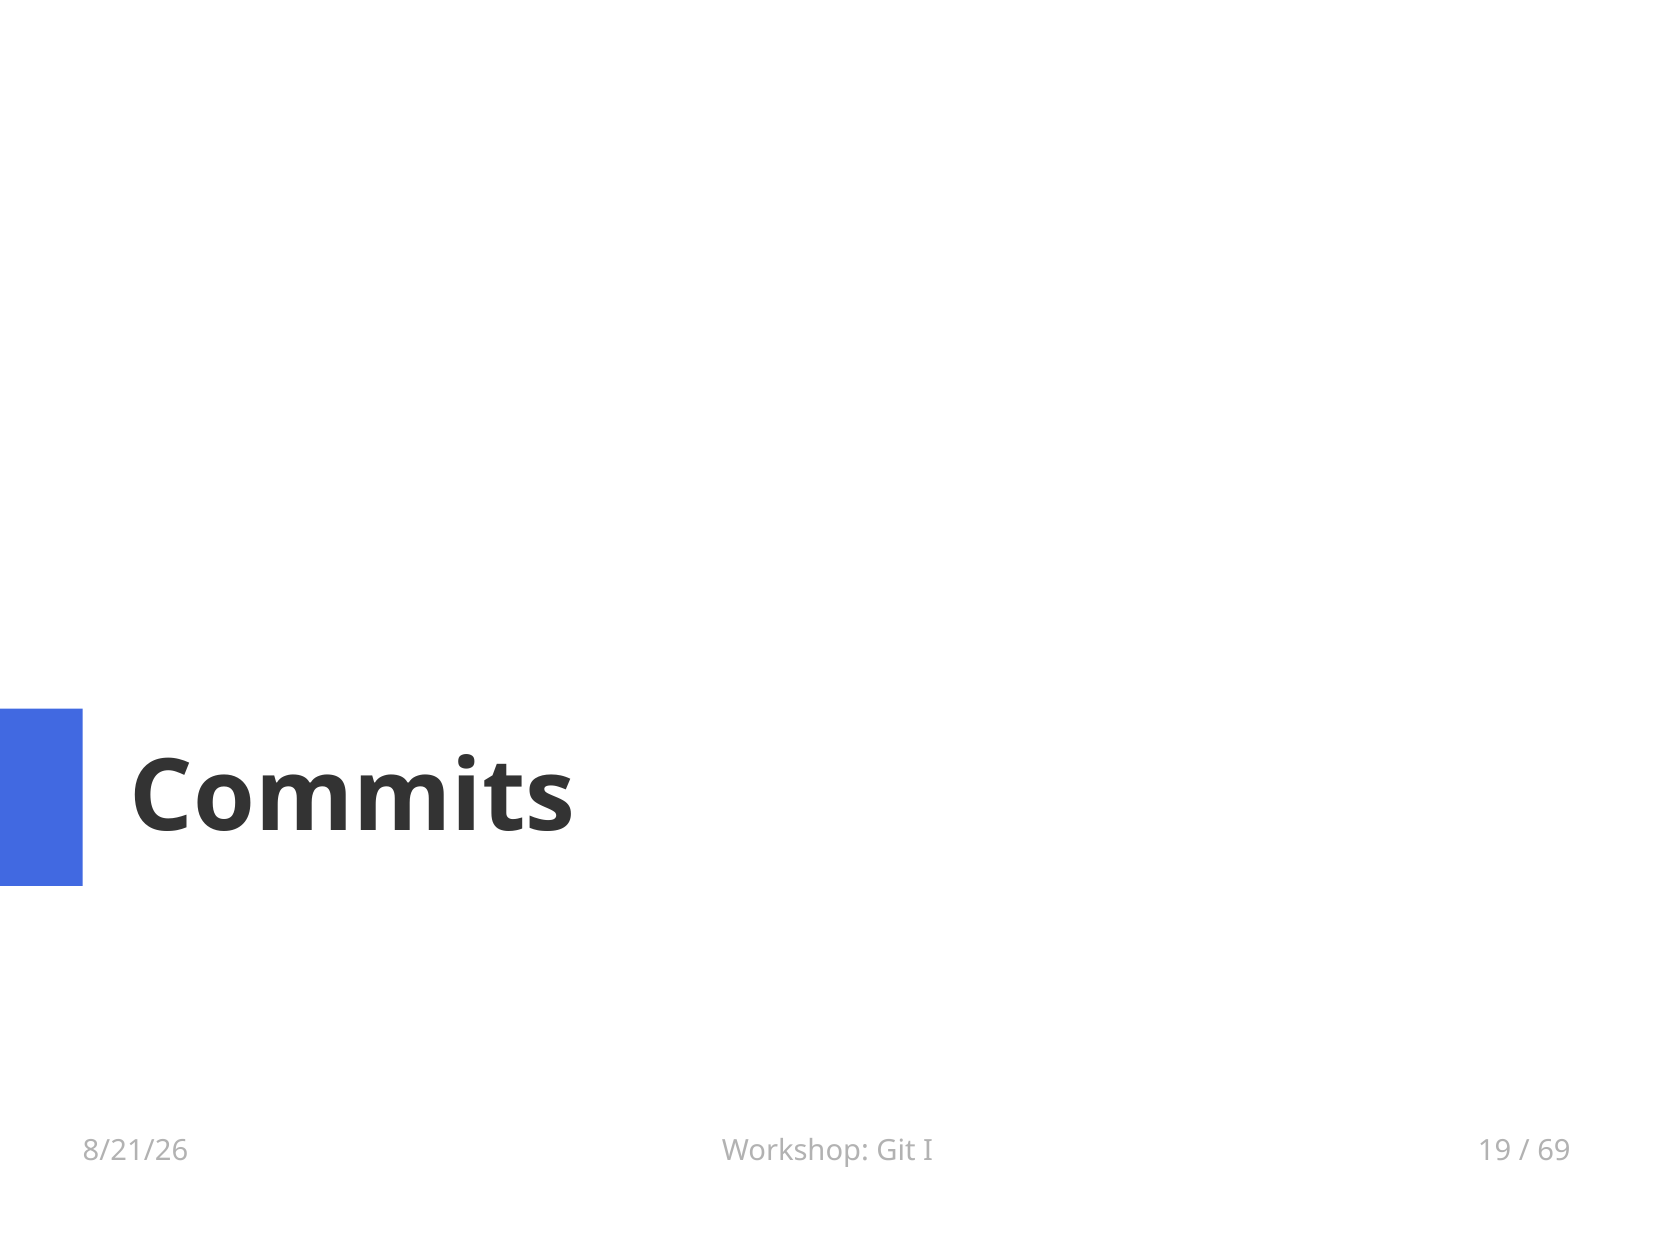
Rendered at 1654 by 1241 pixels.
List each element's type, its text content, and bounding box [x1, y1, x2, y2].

title Commits [129, 673, 1536, 910]
